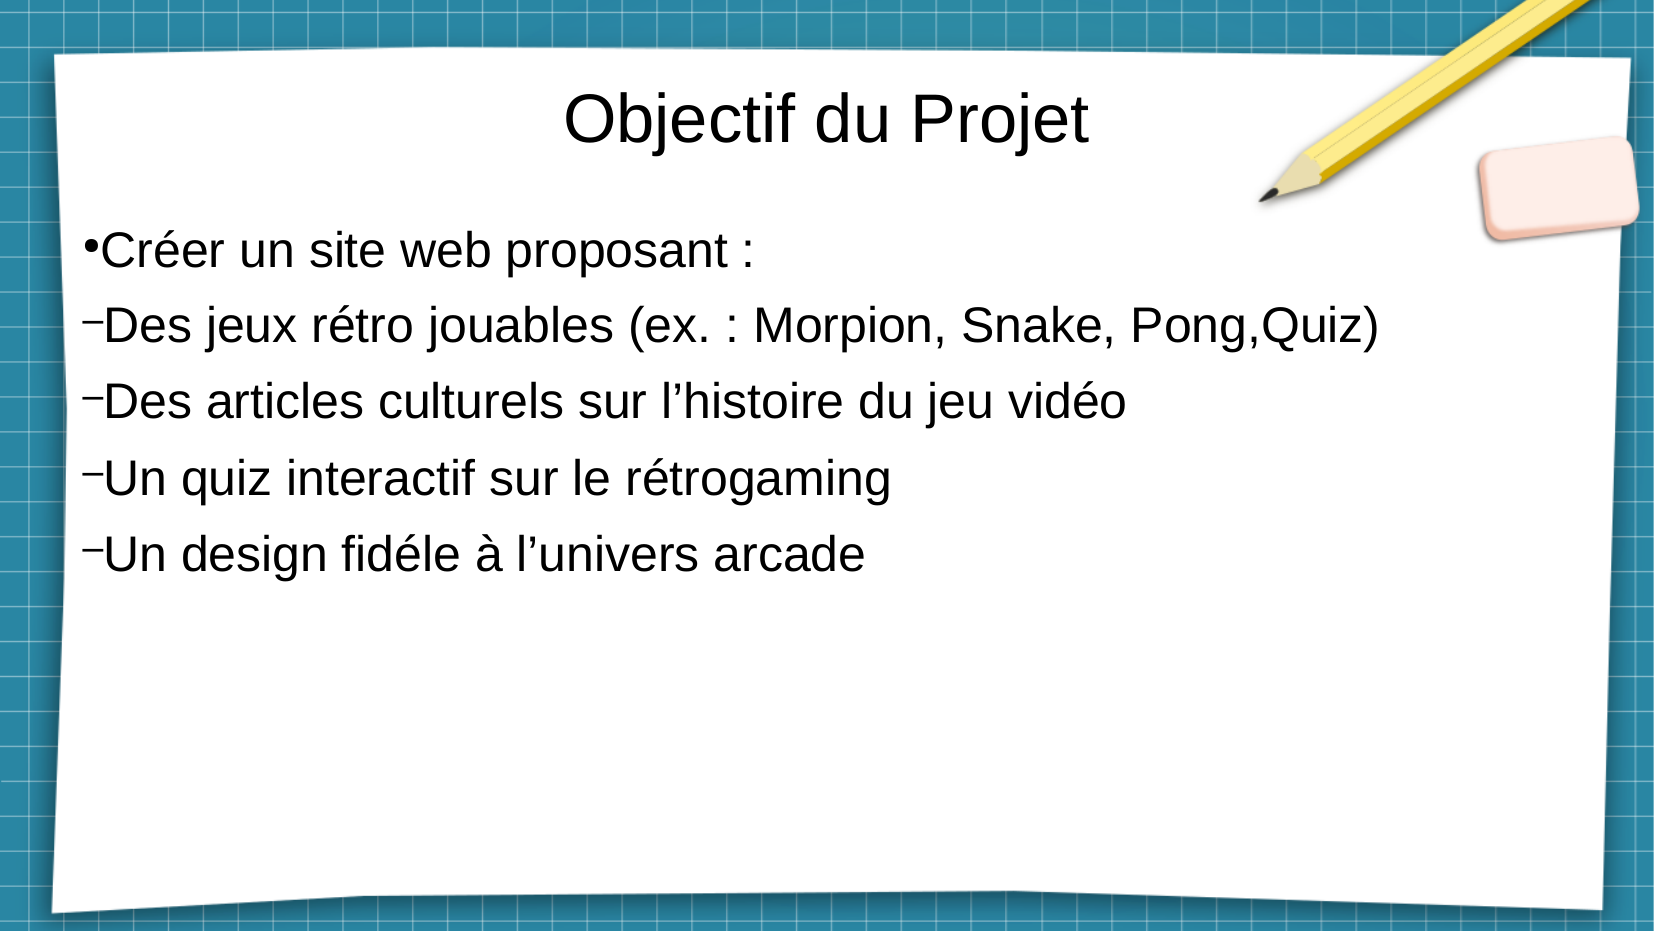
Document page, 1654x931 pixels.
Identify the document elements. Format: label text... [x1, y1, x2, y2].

list Créer un site web proposant : Des jeux rétro jouables (ex. : Morpion, Snake, Pong,Quiz) Des articles culturels sur l’histoire du jeu vidéo Un quiz interactif sur le rétrogaming Un design fidéle à l’univers arcade [82, 217, 1571, 758]
title Objectif du Projet [82, 37, 1571, 193]
